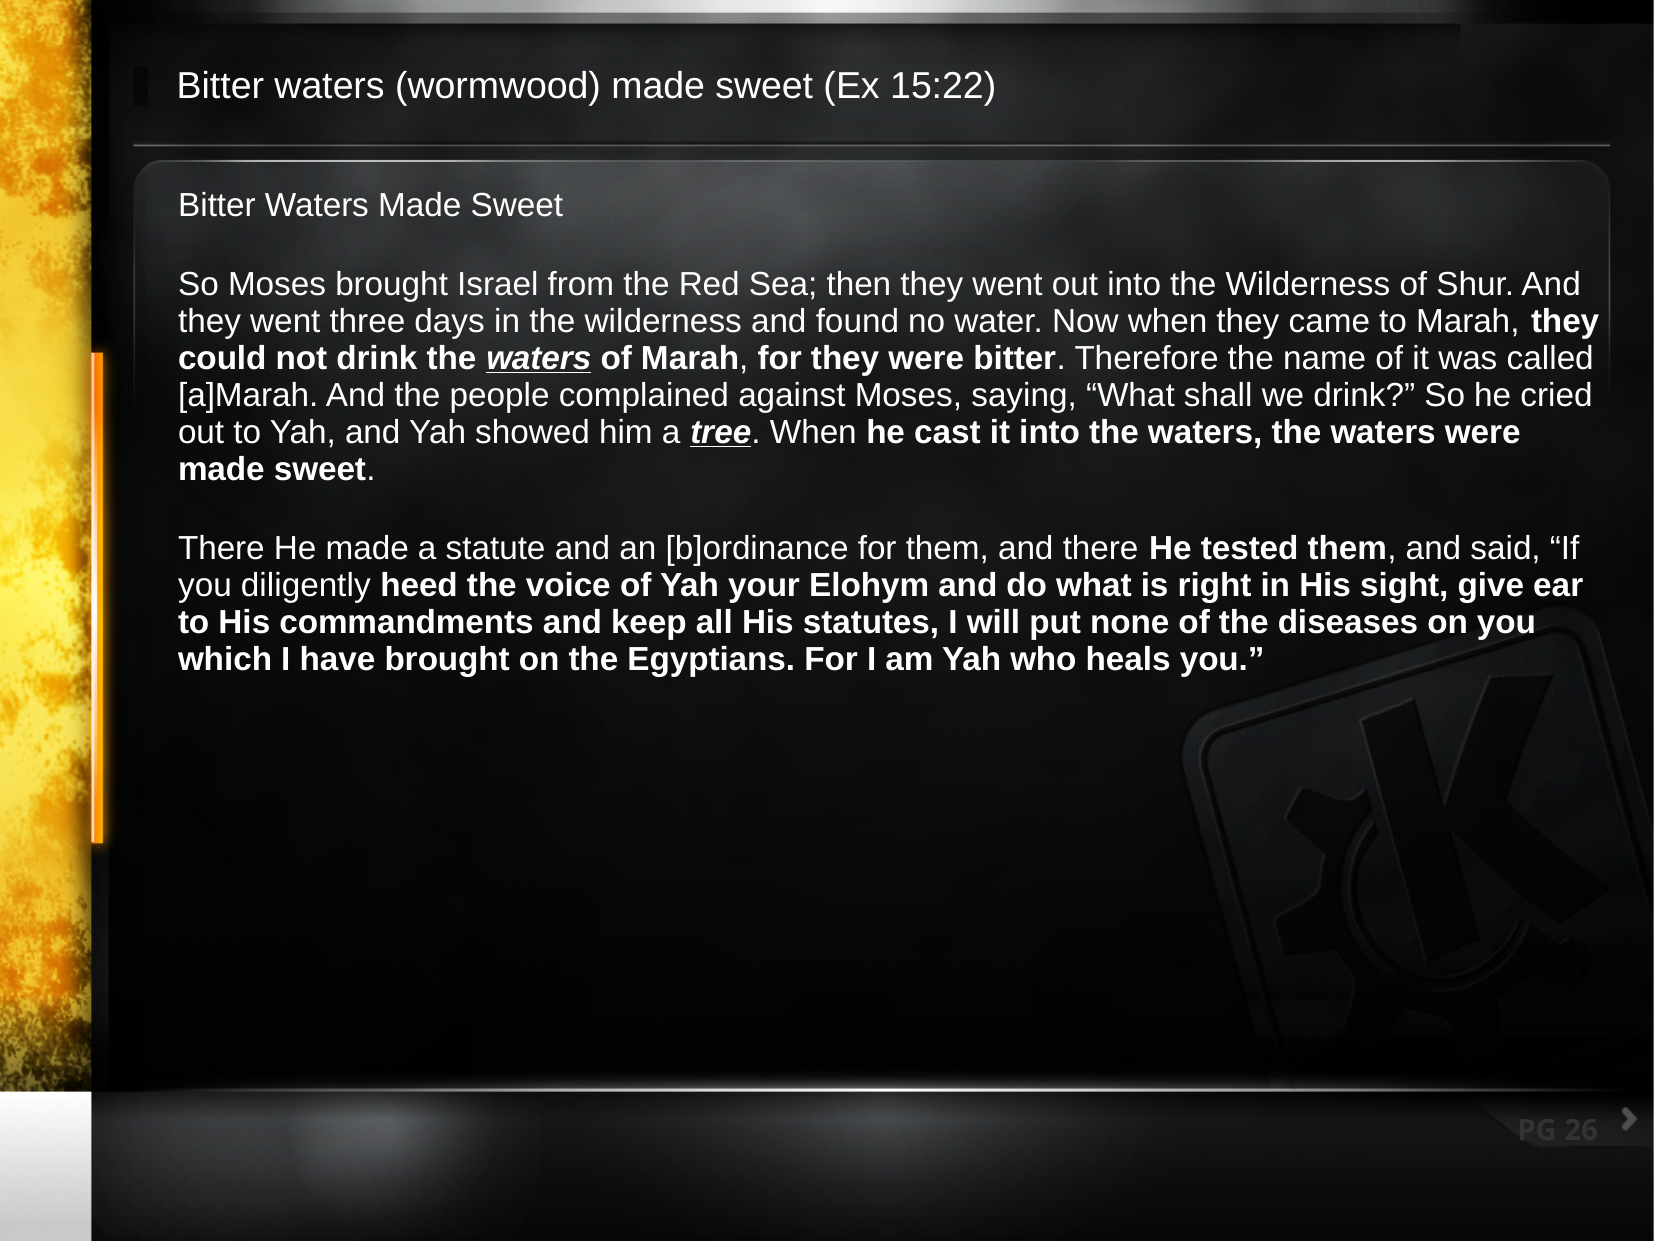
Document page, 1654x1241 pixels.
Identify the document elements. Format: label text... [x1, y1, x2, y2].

text_box Bitter Waters Made Sweet So Moses brought Israel from the Red Sea; then they went out into the Wilderness of Shur. And they went three days in the wilderness and found no water. Now when they came to Marah, they could not drink the waters of Marah, for they were bitter. Therefore the name of it was called [a]Marah. And the people complained against Moses, saying, “What shall we drink?” So he cried out to Yah, and Yah showed him a tree. When he cast it into the waters, the waters were made sweet. There He made a statute and an [b]ordinance for them, and there He tested them, and said, “If you diligently heed the voice of Yah your Elohym and do what is right in His sight, give ear to His commandments and keep all His statutes, I will put none of the diseases on you which I have brought on the Egyptians. For I am Yah who heals you.” [163, 179, 1623, 1067]
text_box Bitter waters (wormwood) made sweet (Ex 15:22) [161, 57, 1526, 178]
picture [0, 0, 1654, 1241]
